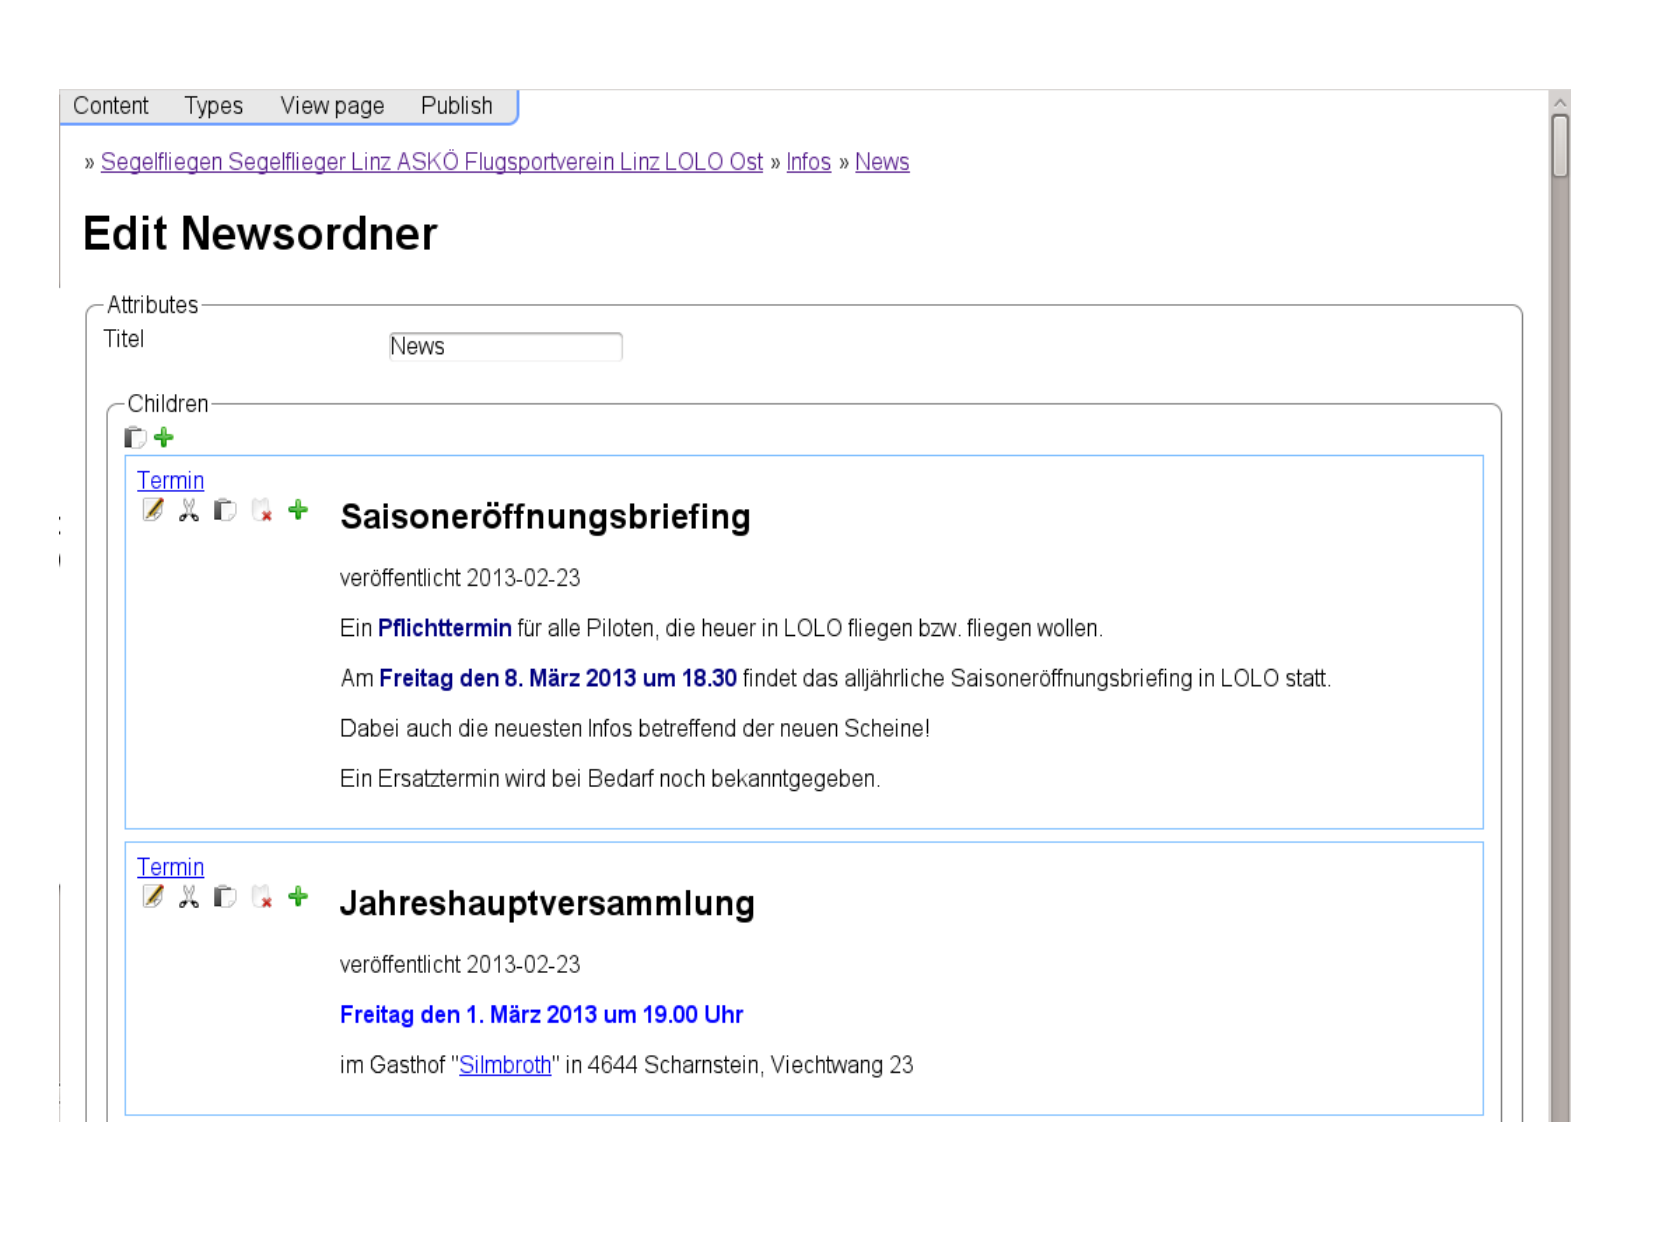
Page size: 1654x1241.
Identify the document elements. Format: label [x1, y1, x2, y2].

picture [59, 89, 1571, 1123]
